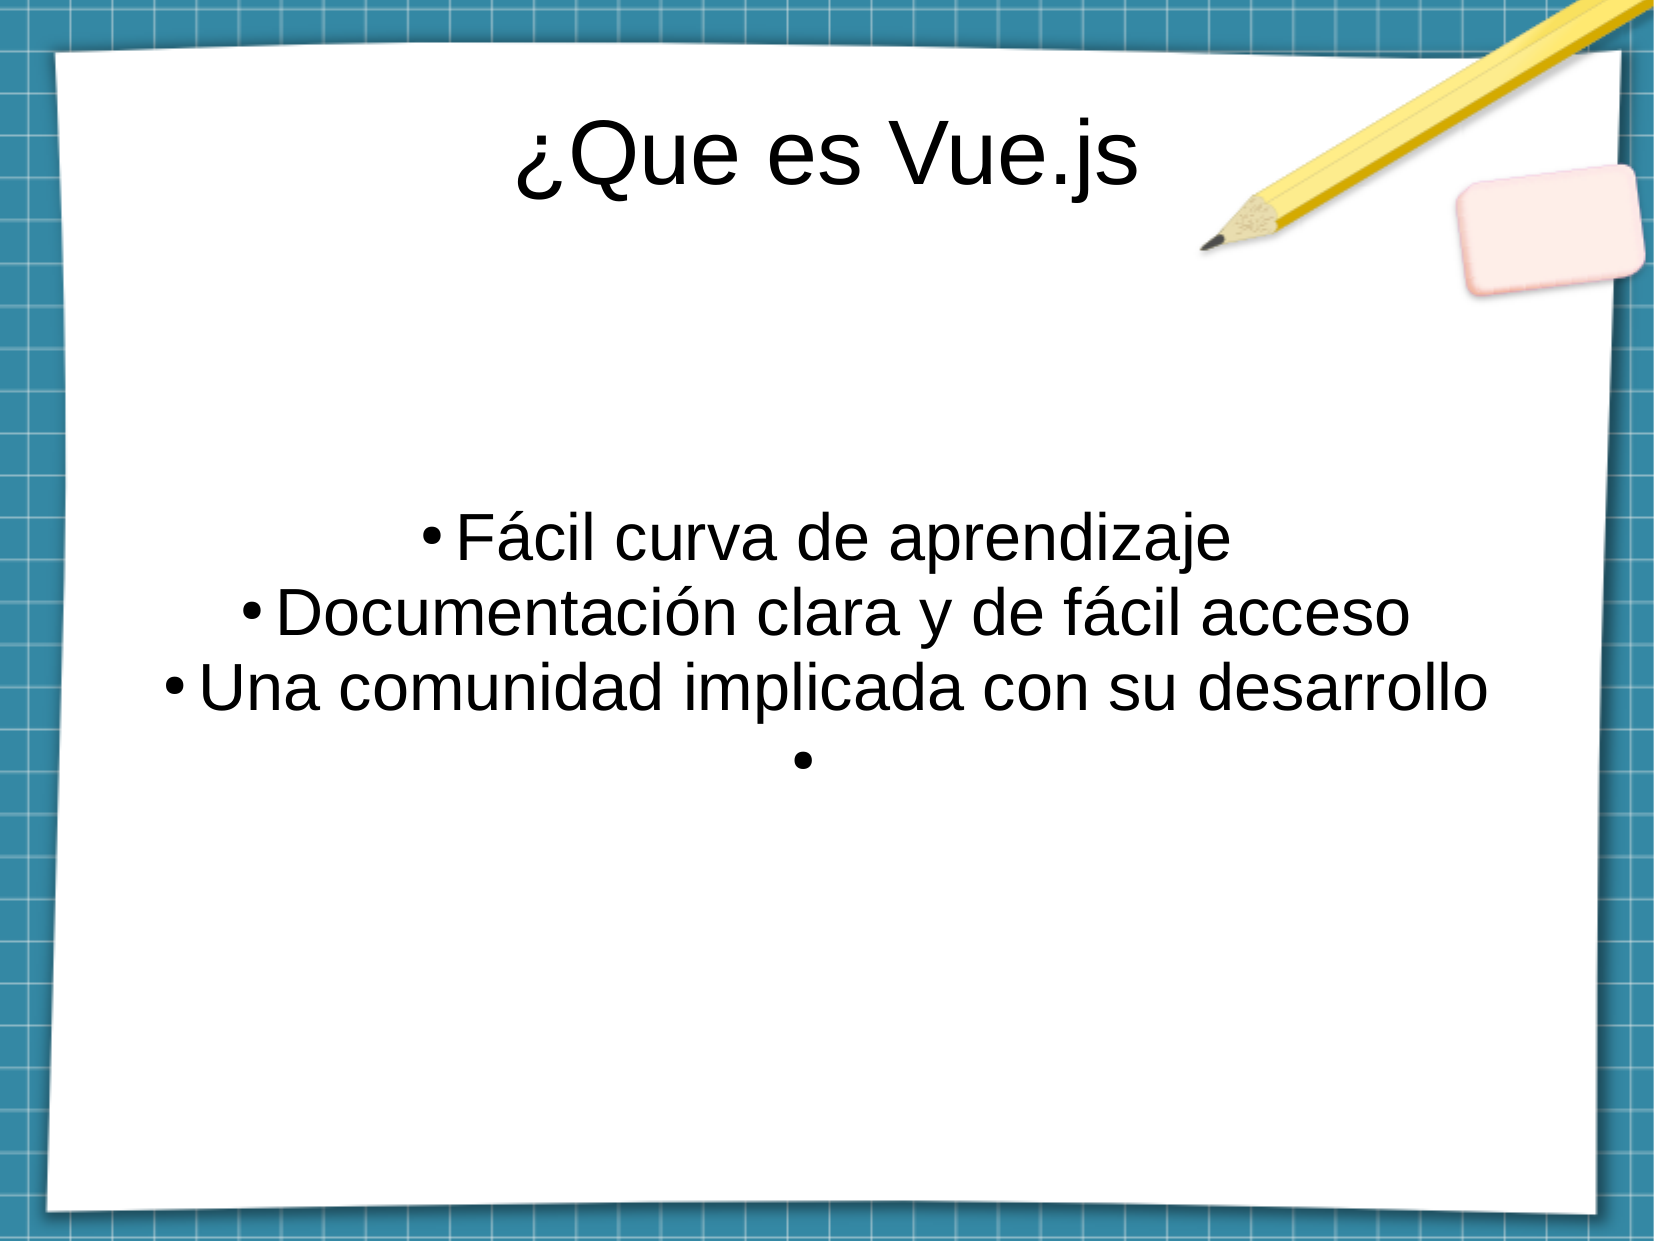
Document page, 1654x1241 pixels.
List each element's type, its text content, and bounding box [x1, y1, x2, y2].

title ¿Que es Vue.js [82, 49, 1571, 257]
picture [0, 0, 1654, 1241]
subtitle Fácil curva de aprendizaje Documentación clara y de fácil acceso Una comunidad implicada con su desarrollo [82, 290, 1571, 1010]
